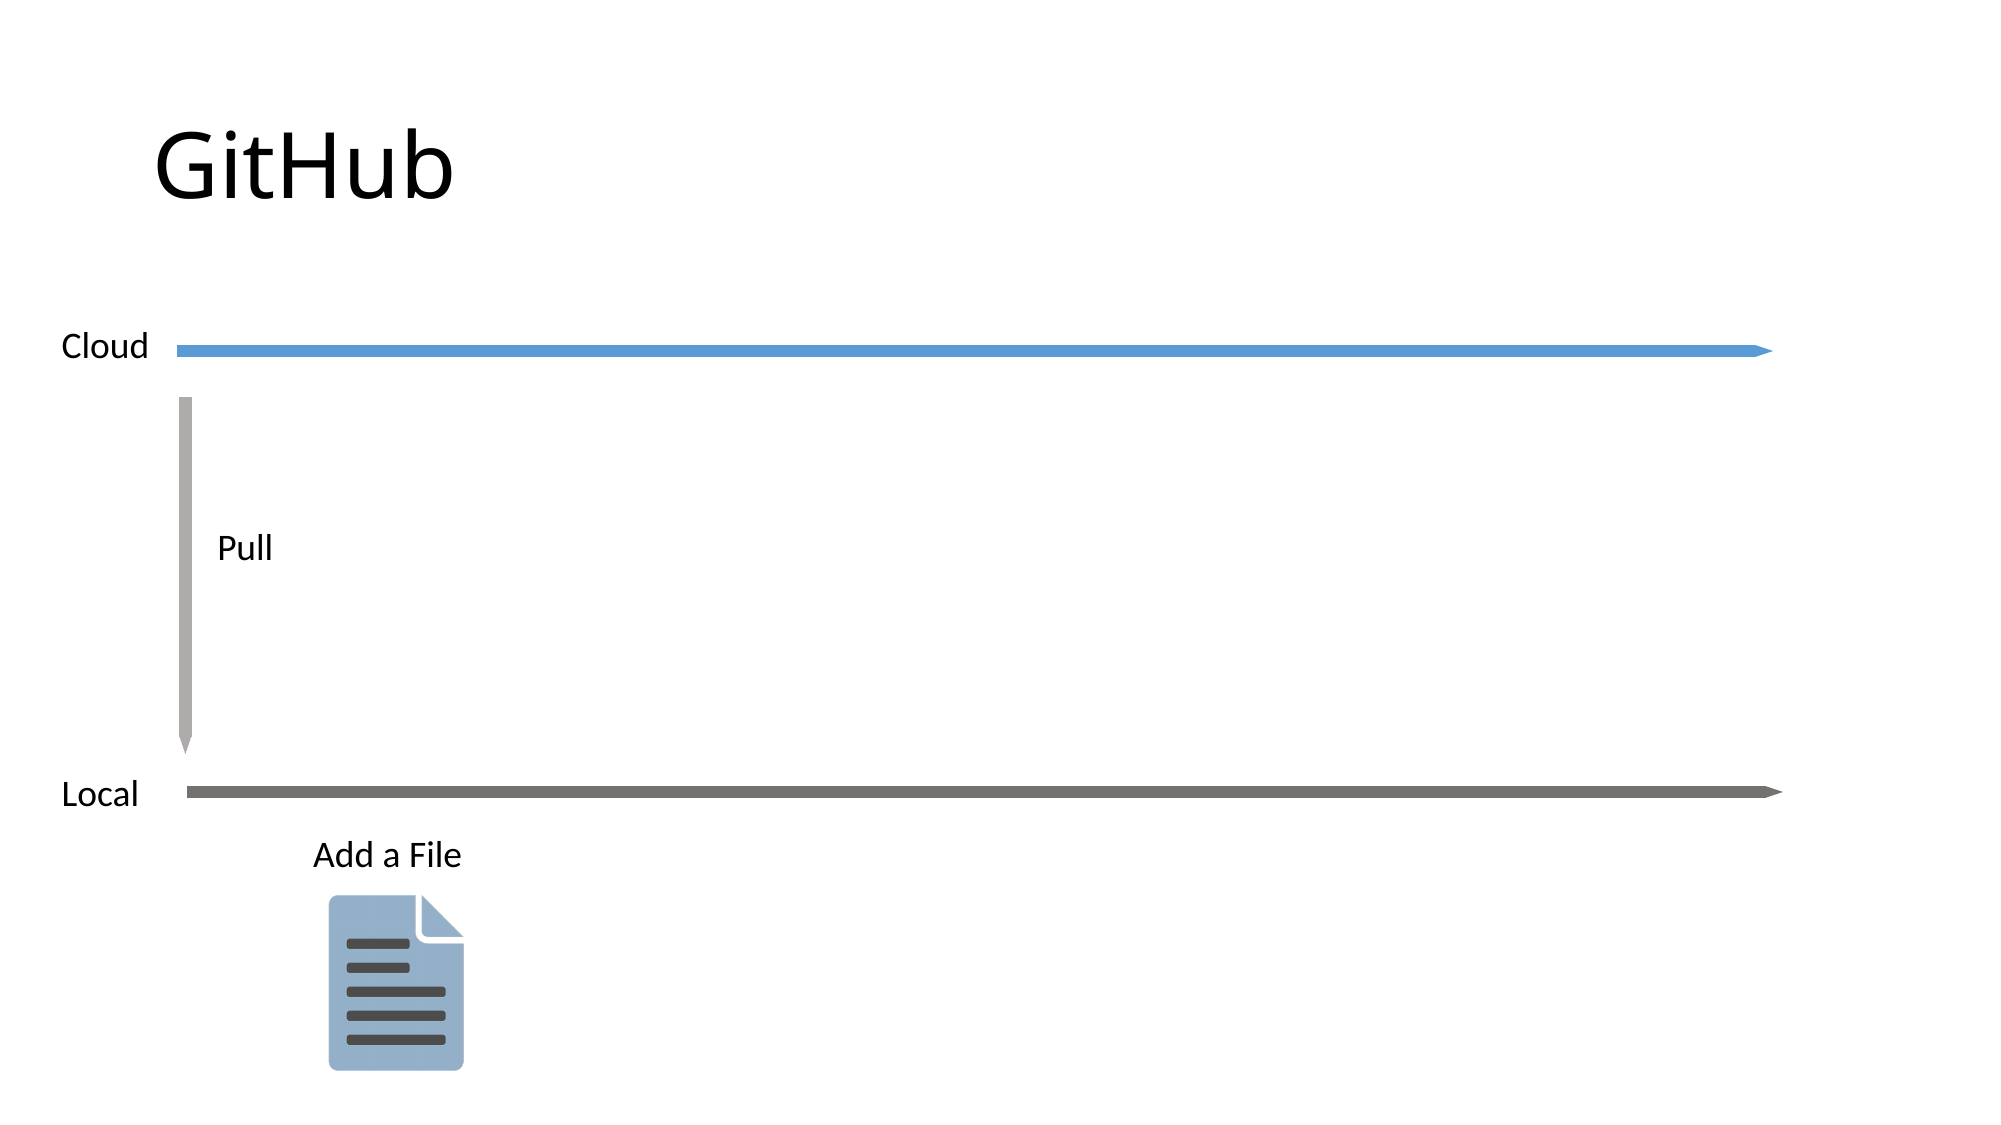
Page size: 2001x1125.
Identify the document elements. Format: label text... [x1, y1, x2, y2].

picture [290, 878, 502, 1091]
text_box Pull [202, 515, 327, 576]
title GitHub [137, 59, 1863, 278]
text_box Add a File [298, 822, 494, 878]
text_box Cloud [46, 313, 203, 375]
text_box Local [46, 761, 172, 823]
